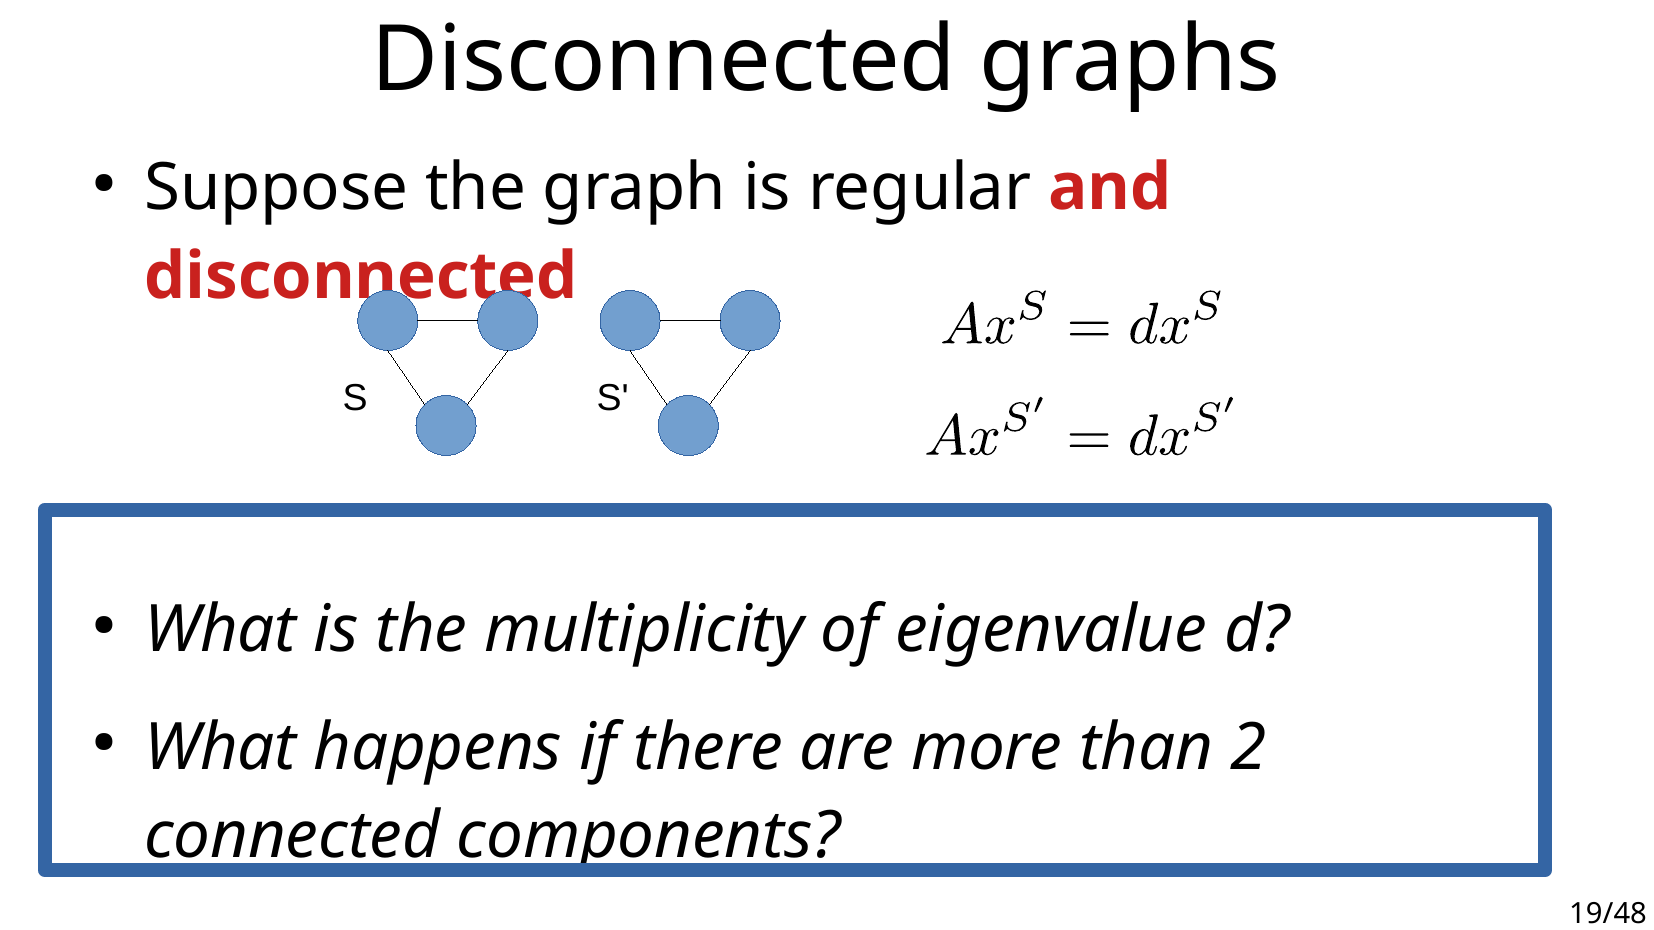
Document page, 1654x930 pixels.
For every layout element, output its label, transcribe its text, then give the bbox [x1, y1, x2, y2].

list Suppose the graph is regular and disconnected What is the multiplicity of eigenvalue d? What happens if there are more than 2 connected components? [75, 517, 1538, 863]
text_box [658, 395, 719, 456]
text_box [940, 290, 1223, 344]
text_box [357, 290, 418, 351]
text_box [600, 290, 661, 351]
list Suppose the graph is regular and disconnected What is the multiplicity of eigenvalue d? What happens if there are more than 2 connected components? [75, 140, 1564, 886]
text_box [415, 395, 477, 456]
text_box [924, 396, 1235, 456]
text_box [477, 290, 538, 351]
title Disconnected graphs [82, 0, 1571, 120]
text_box S [327, 368, 383, 426]
text_box S' [581, 368, 644, 426]
text_box [720, 290, 781, 351]
